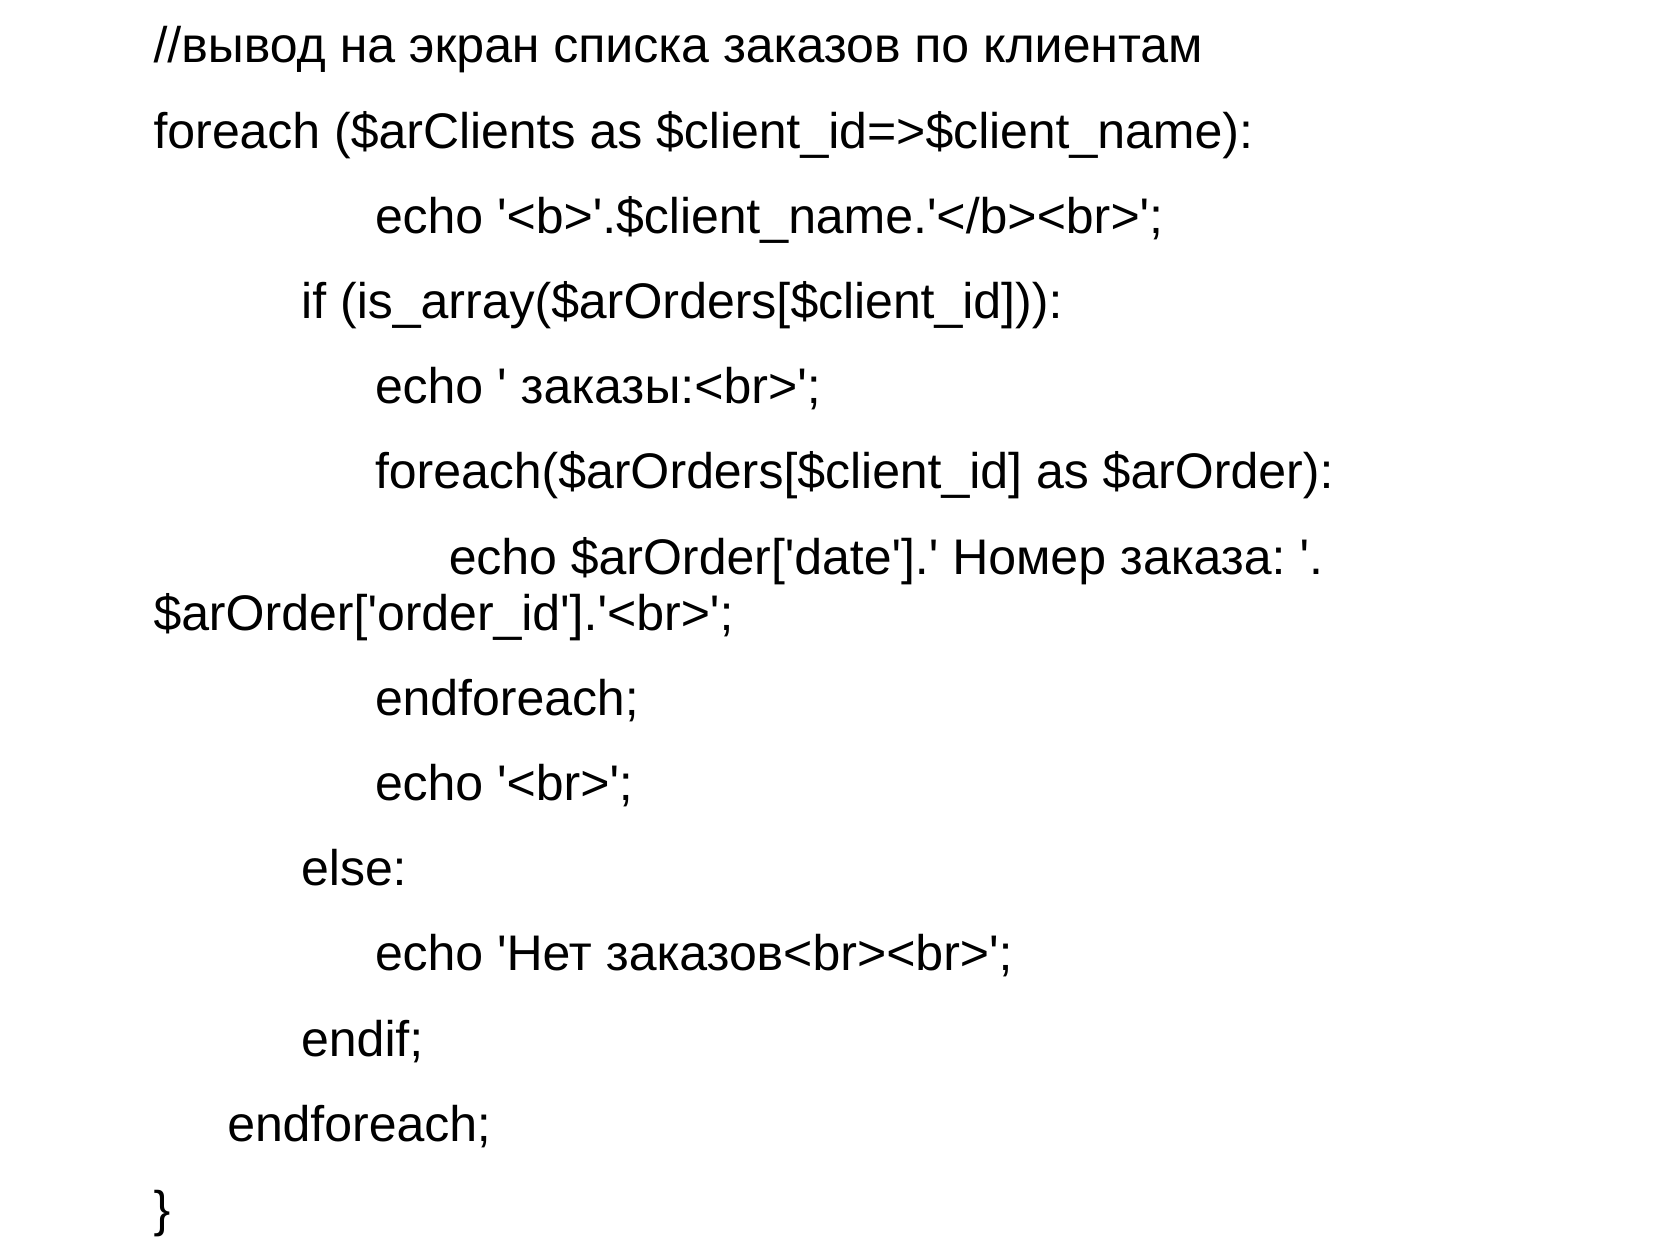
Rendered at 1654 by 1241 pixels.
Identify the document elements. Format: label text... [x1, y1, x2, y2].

list //вывод на экран списка заказов по клиентам foreach ($arClients as $client_id=>$client_name): echo '<b>'.$client_name.'</b><br>'; if (is_array($arOrders[$client_id])): echo ' заказы:<br>'; foreach($arOrders[$client_id] as $arOrder): echo $arOrder['date'].' Номер заказа: '.$arOrder['order_id'].'<br>'; endforeach; echo '<br>'; else: echo 'Нет заказов<br><br>'; endif; endforeach; } [82, 17, 1571, 1238]
